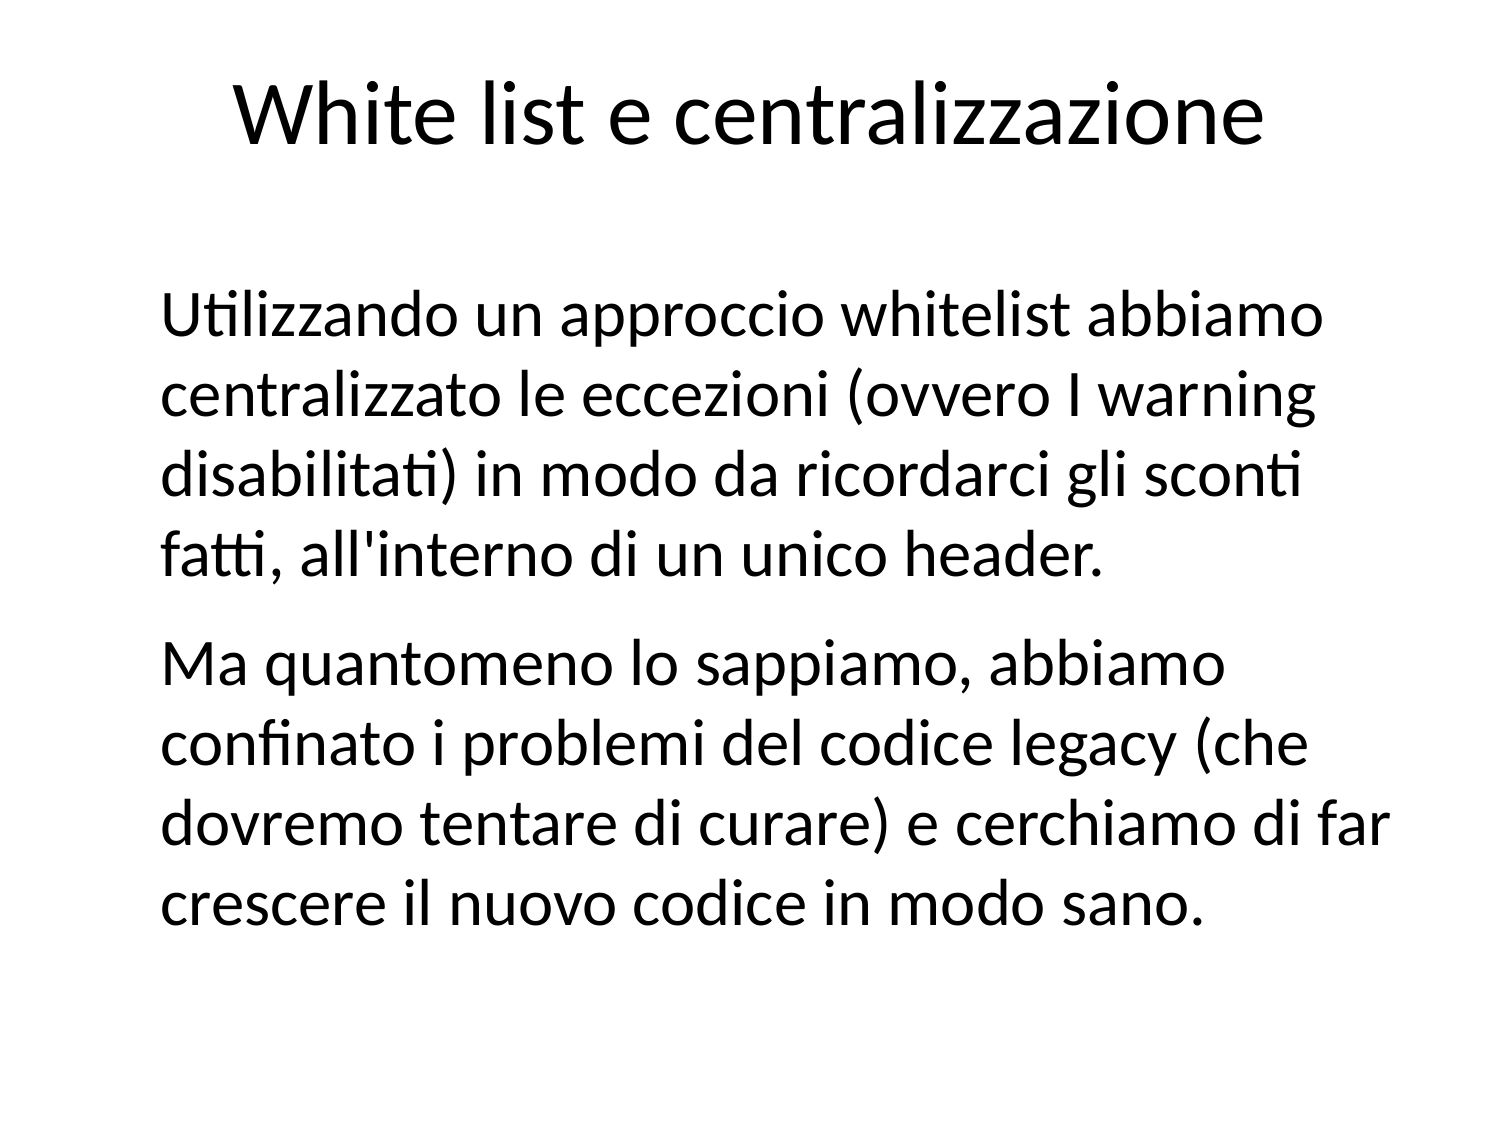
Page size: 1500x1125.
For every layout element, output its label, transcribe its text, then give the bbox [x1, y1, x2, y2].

list [75, 262, 1426, 1005]
title White list e centralizzazione [75, 45, 1425, 233]
